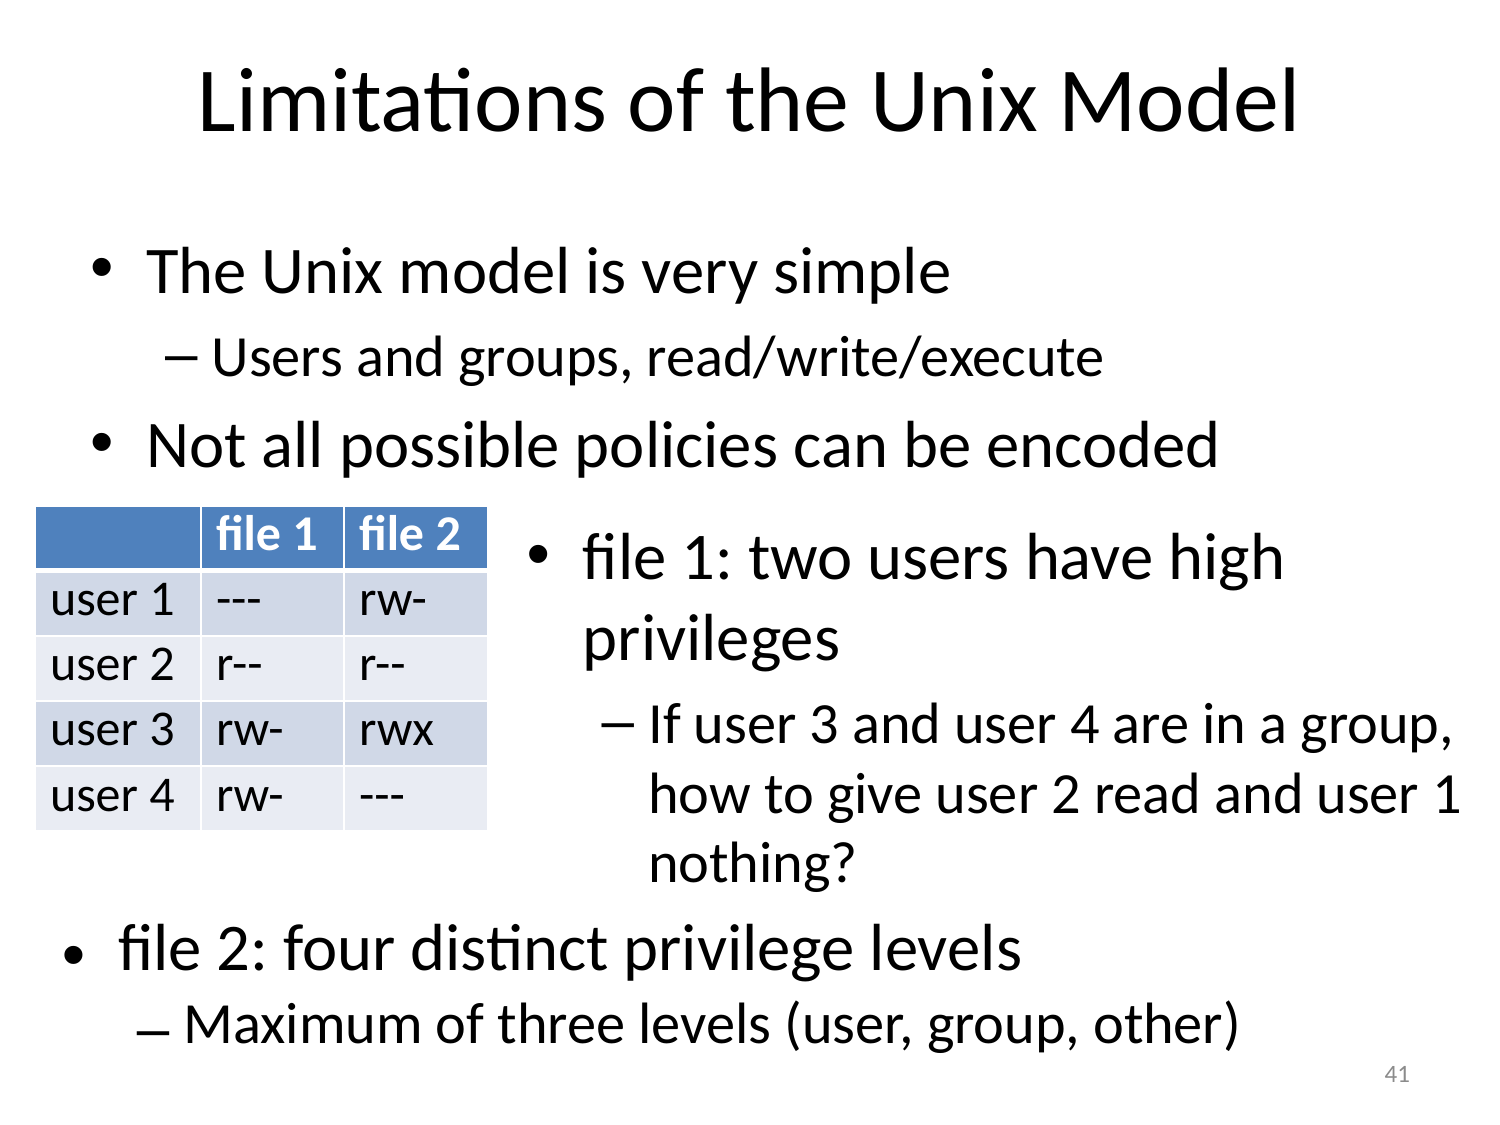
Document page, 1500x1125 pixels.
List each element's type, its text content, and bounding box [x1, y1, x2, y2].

title Limitations of the Unix Model [75, 1, 1425, 189]
table_cell user 3 [36, 702, 200, 765]
table_cell r-- [202, 637, 343, 700]
list The Unix model is very simple Users and groups, read/write/execute Not all possible policies can be encoded [75, 218, 1425, 521]
table_cell rw- [202, 767, 343, 830]
table_header file 2 [345, 507, 487, 568]
table_cell user 1 [36, 573, 200, 635]
table_cell rw- [345, 573, 487, 635]
table_cell --- [202, 573, 343, 635]
table_cell r-- [345, 637, 487, 700]
table_cell rw- [202, 702, 343, 765]
table_header [36, 507, 200, 568]
table_header file 1 [202, 507, 343, 568]
table_cell user 4 [36, 767, 200, 830]
text_box file 2: four distinct privilege levels Maximum of three levels (user, group, other) [46, 913, 1477, 1109]
table_cell --- [345, 767, 487, 830]
text_box file 1: two users have high privileges If user 3 and user 4 are in a group, how to give user 2 read and user 1 nothing? [511, 505, 1491, 932]
table_cell rwx [345, 702, 487, 765]
table_cell user 2 [36, 637, 200, 700]
